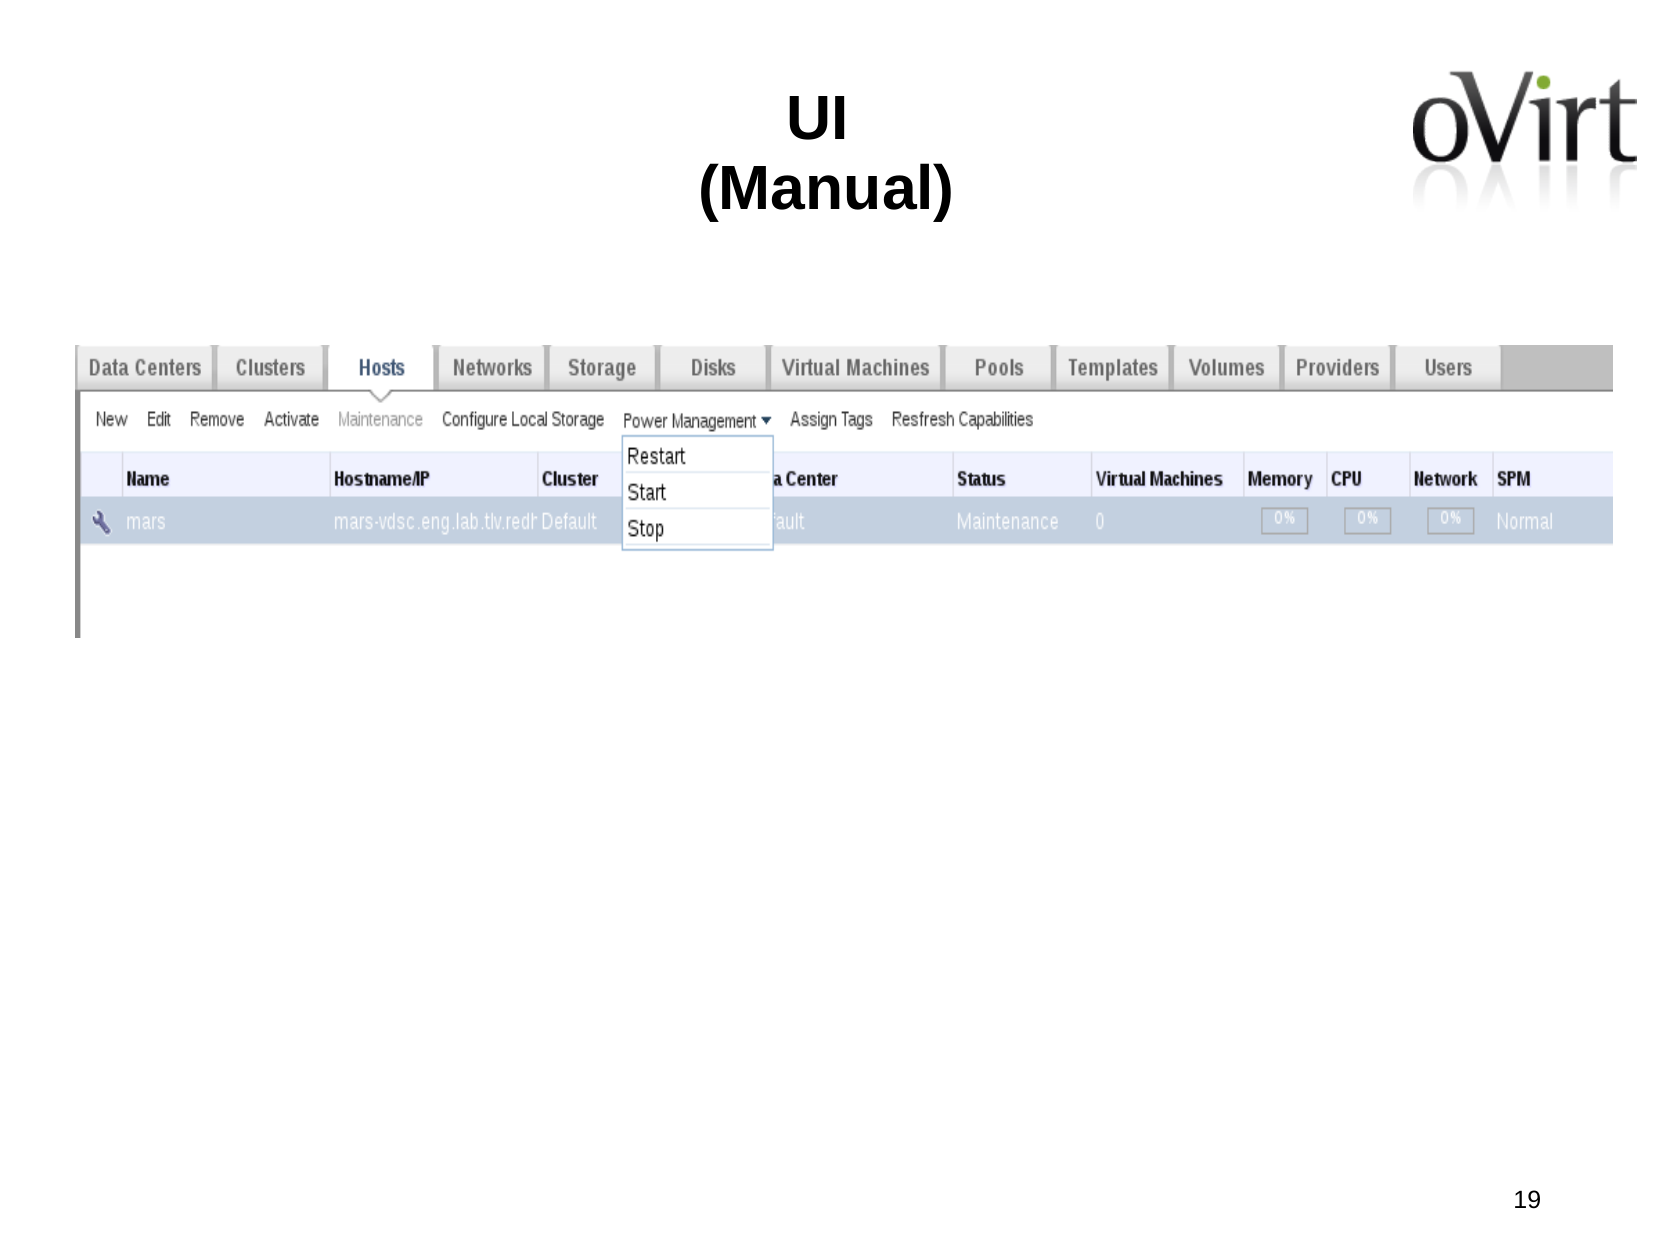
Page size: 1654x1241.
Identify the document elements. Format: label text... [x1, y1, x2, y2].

title UI (Manual) [82, 49, 1571, 257]
picture [75, 345, 1613, 638]
picture [1571, 63, 1637, 212]
